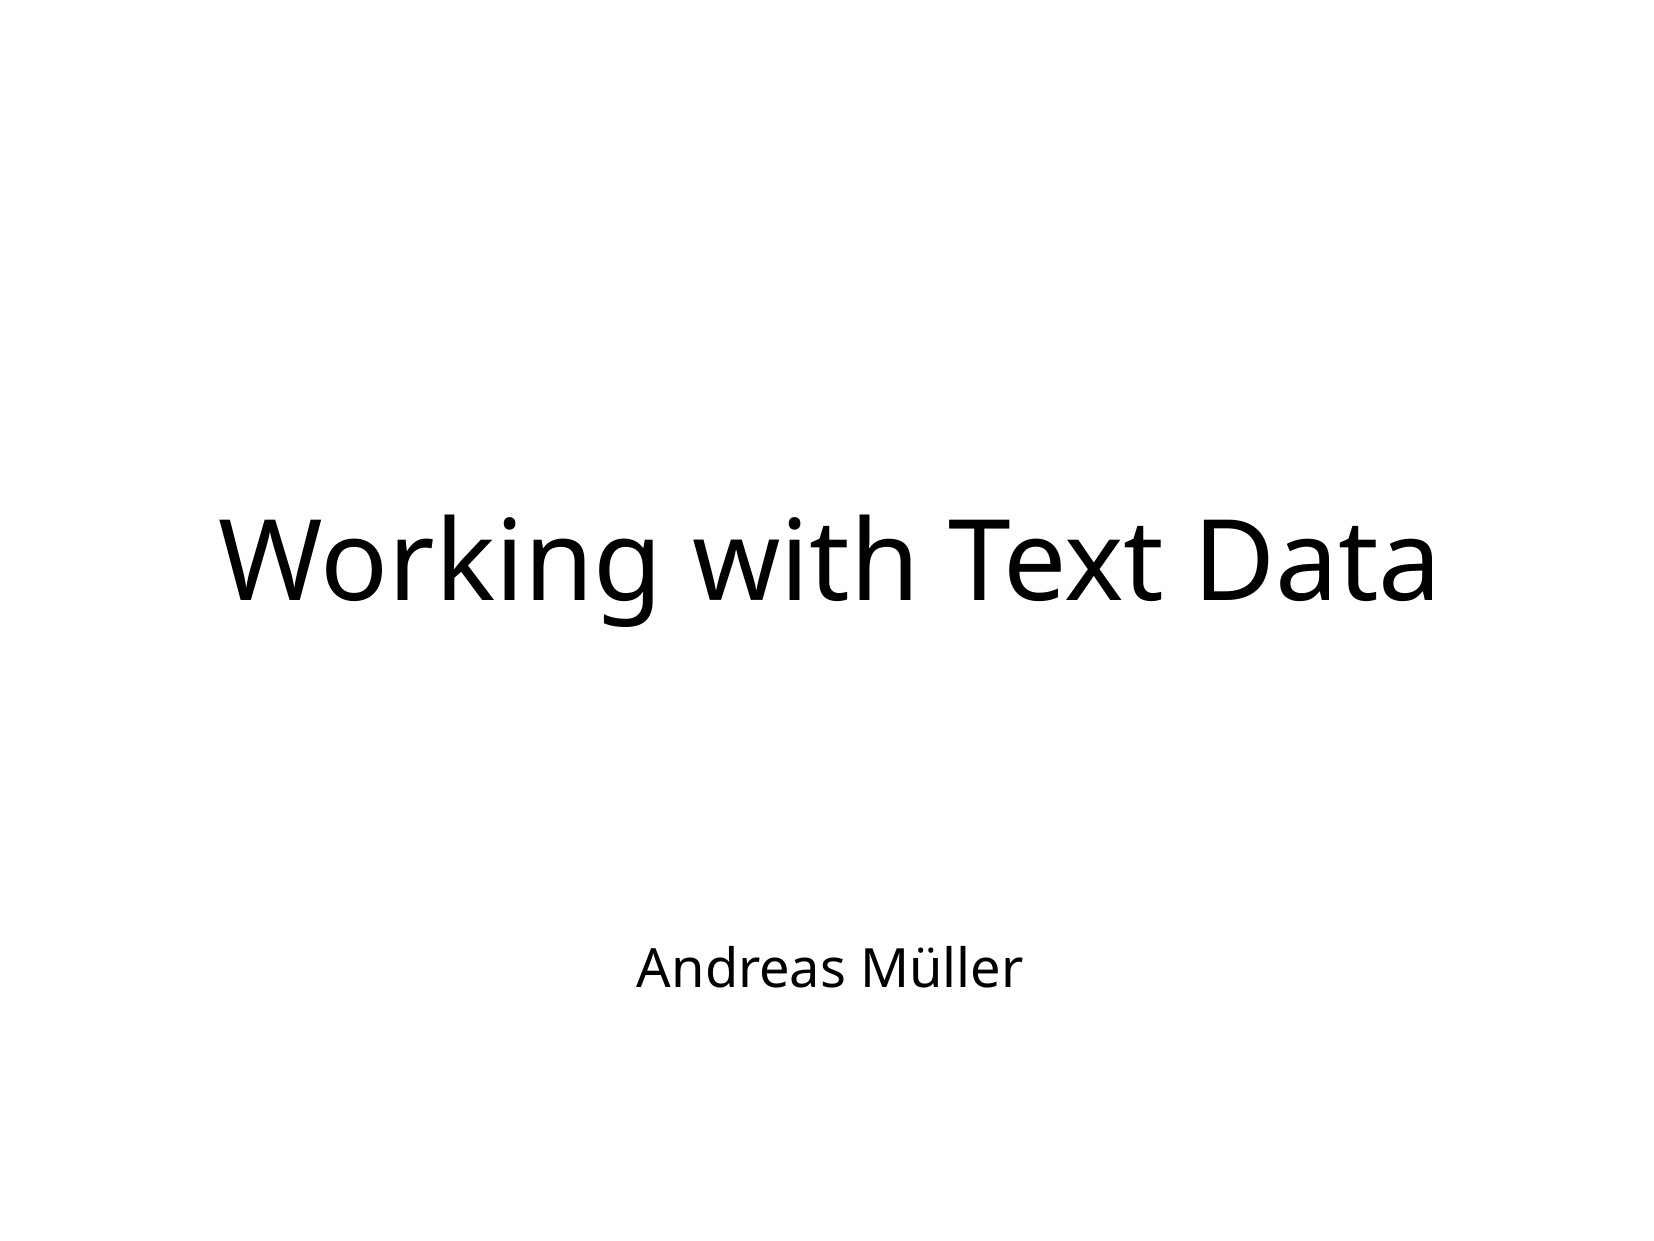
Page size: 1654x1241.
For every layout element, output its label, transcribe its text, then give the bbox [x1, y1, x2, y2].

text_box Working with Text Data Andreas Müller [86, 142, 1575, 1103]
